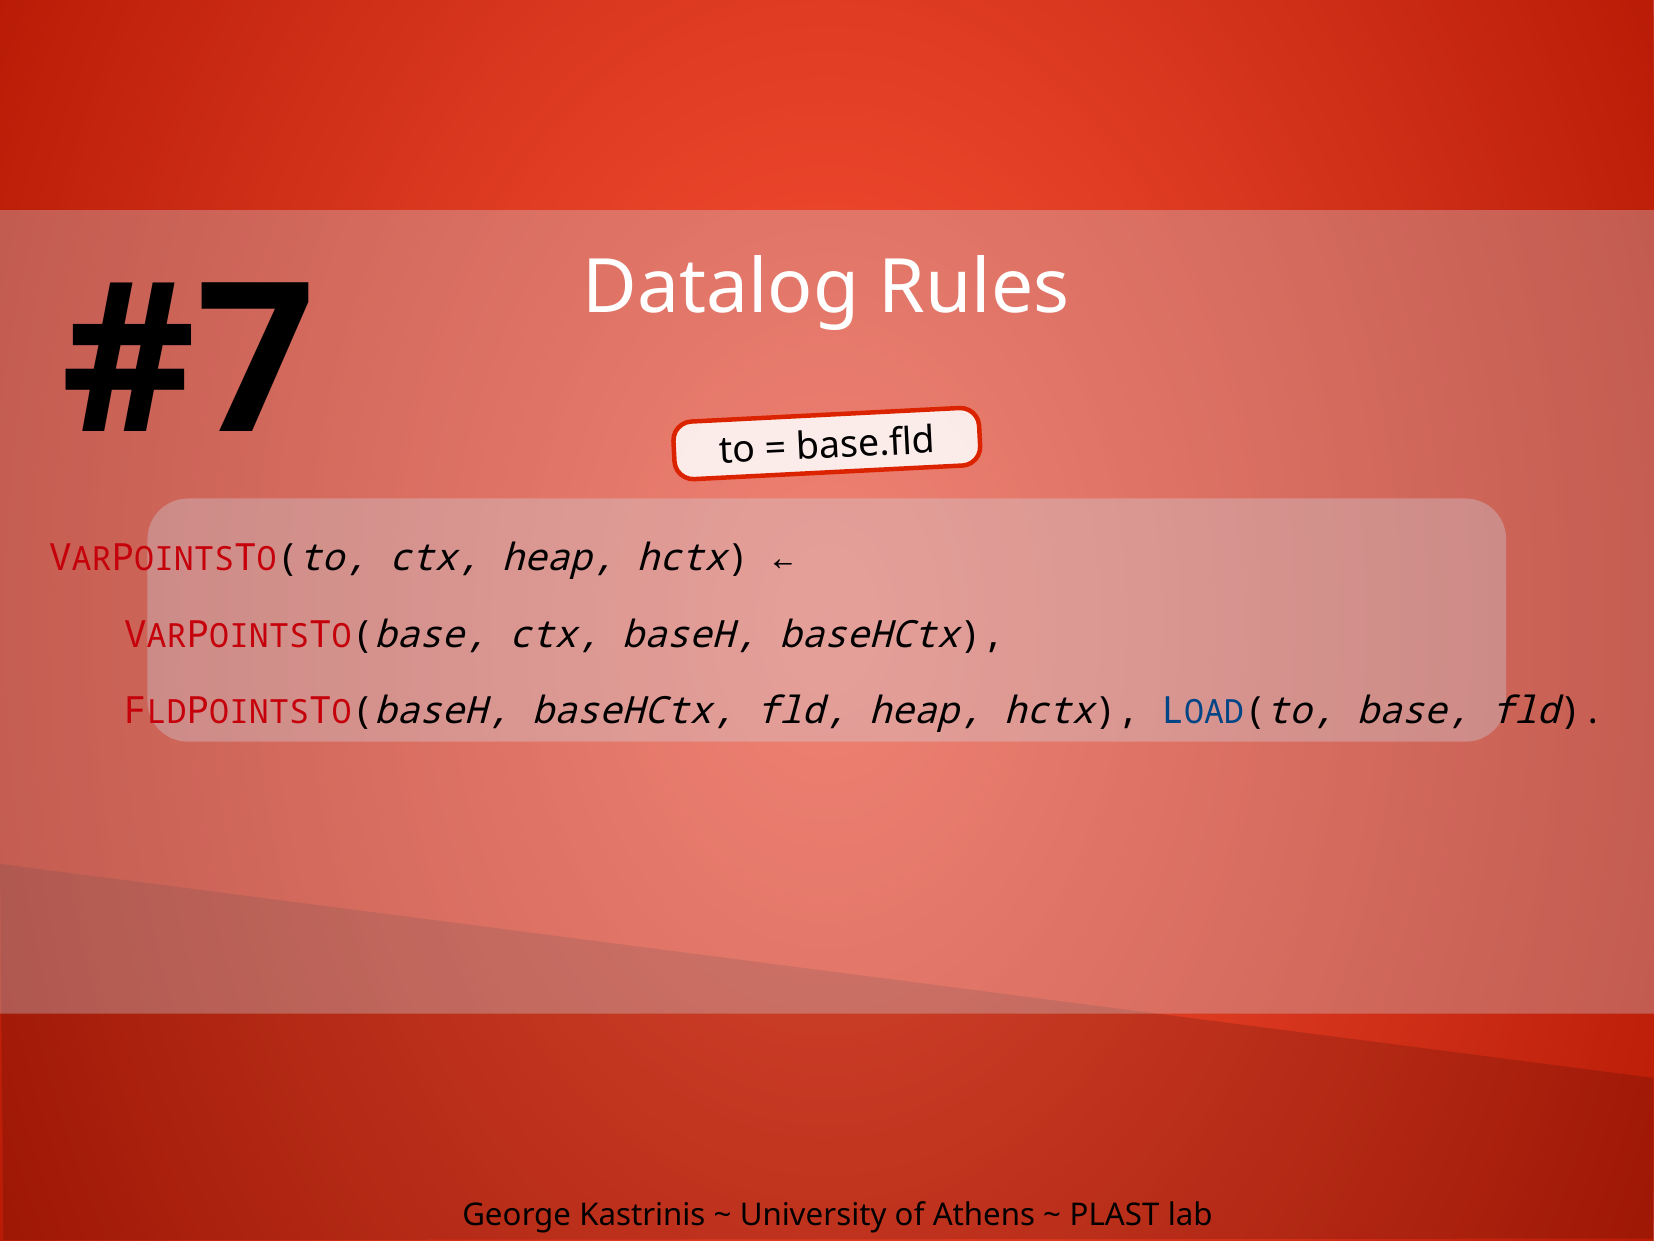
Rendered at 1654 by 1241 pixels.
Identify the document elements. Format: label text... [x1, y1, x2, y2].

text_box George Kastrinis ~ University of Athens ~ PLAST lab [447, 1185, 1207, 1236]
text_box Datalog Rules [568, 225, 1086, 331]
text_box to = base.fld [673, 408, 981, 480]
text_box [0, 210, 1654, 1014]
text_box VARPOINTSTO(to, ctx, heap, hctx) ← VARPOINTSTO(base, ctx, baseH, baseHCtx), FLDPOINTSTO(baseH, baseHCtx, fld, heap, hctx), LOAD(to, base, fld). [147, 498, 1507, 742]
text_box #7 [46, 201, 361, 451]
